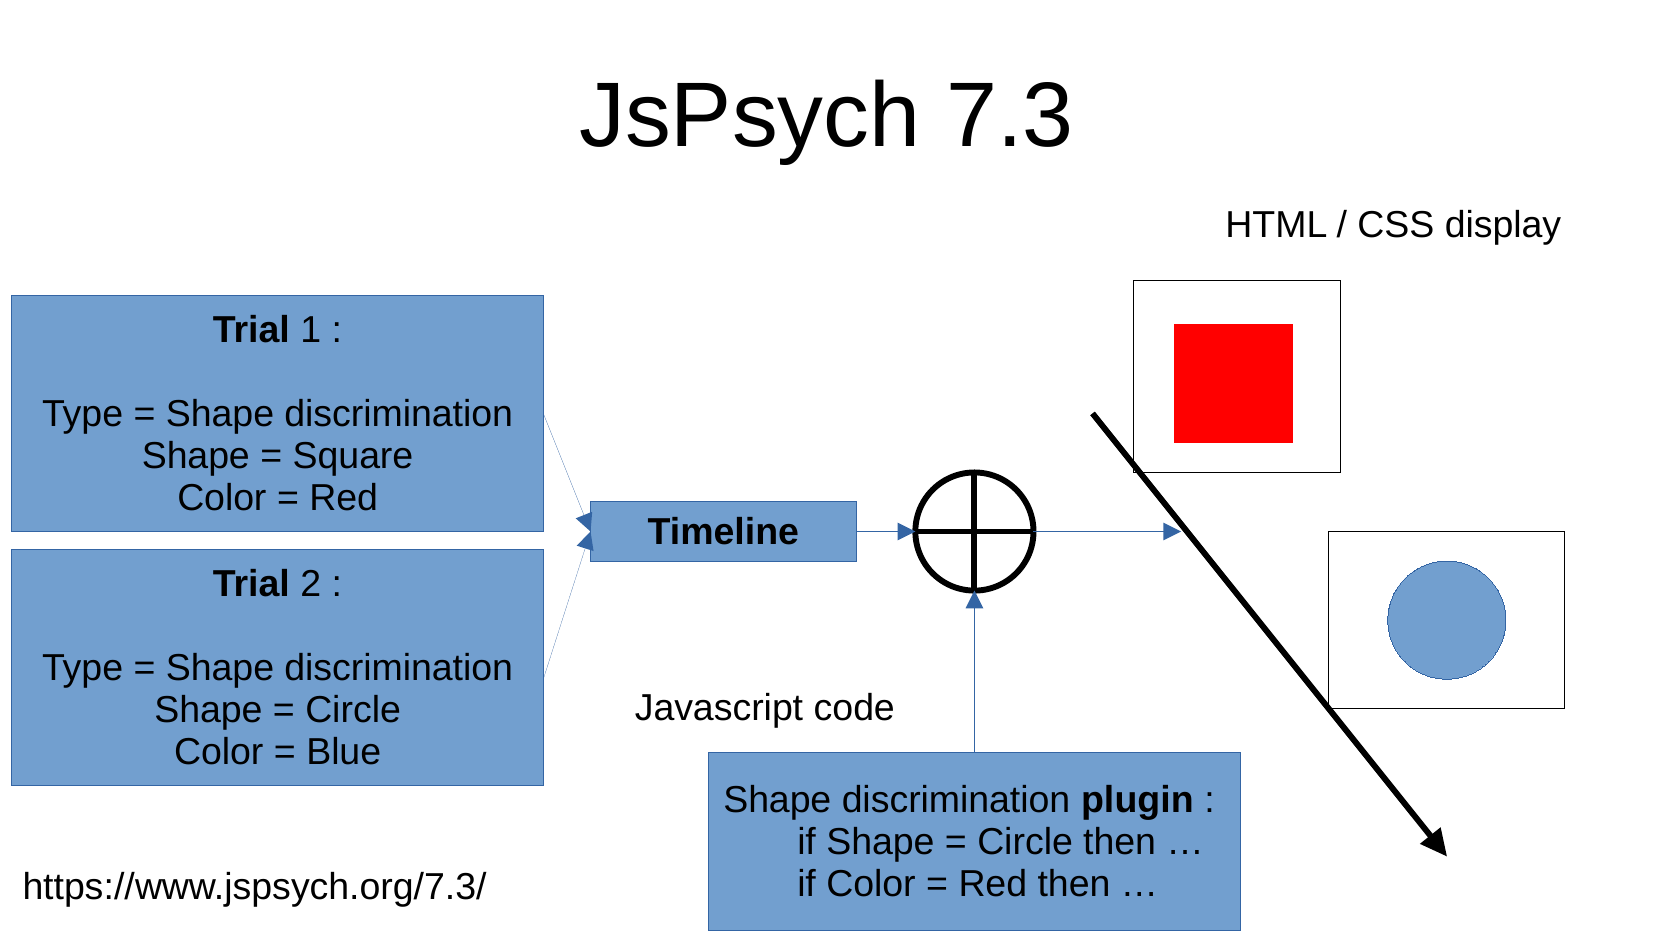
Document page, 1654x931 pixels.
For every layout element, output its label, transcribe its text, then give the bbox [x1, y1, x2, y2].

text_box HTML / CSS display [1210, 196, 1625, 296]
text_box Trial 2 : Type = Shape discrimination Shape = Circle Color = Blue [11, 549, 544, 786]
title JsPsych 7.3 [82, 37, 1571, 193]
text_box https://www.jspsych.org/7.3/ [7, 858, 502, 916]
text_box Javascript code [620, 679, 1034, 778]
text_box Shape discrimination plugin : if Shape = Circle then … if Color = Red then … [708, 752, 1241, 931]
text_box [1387, 561, 1506, 680]
text_box Trial 1 : Type = Shape discrimination Shape = Square Color = Red [11, 295, 544, 532]
text_box [1174, 324, 1293, 443]
text_box Timeline [590, 501, 857, 562]
